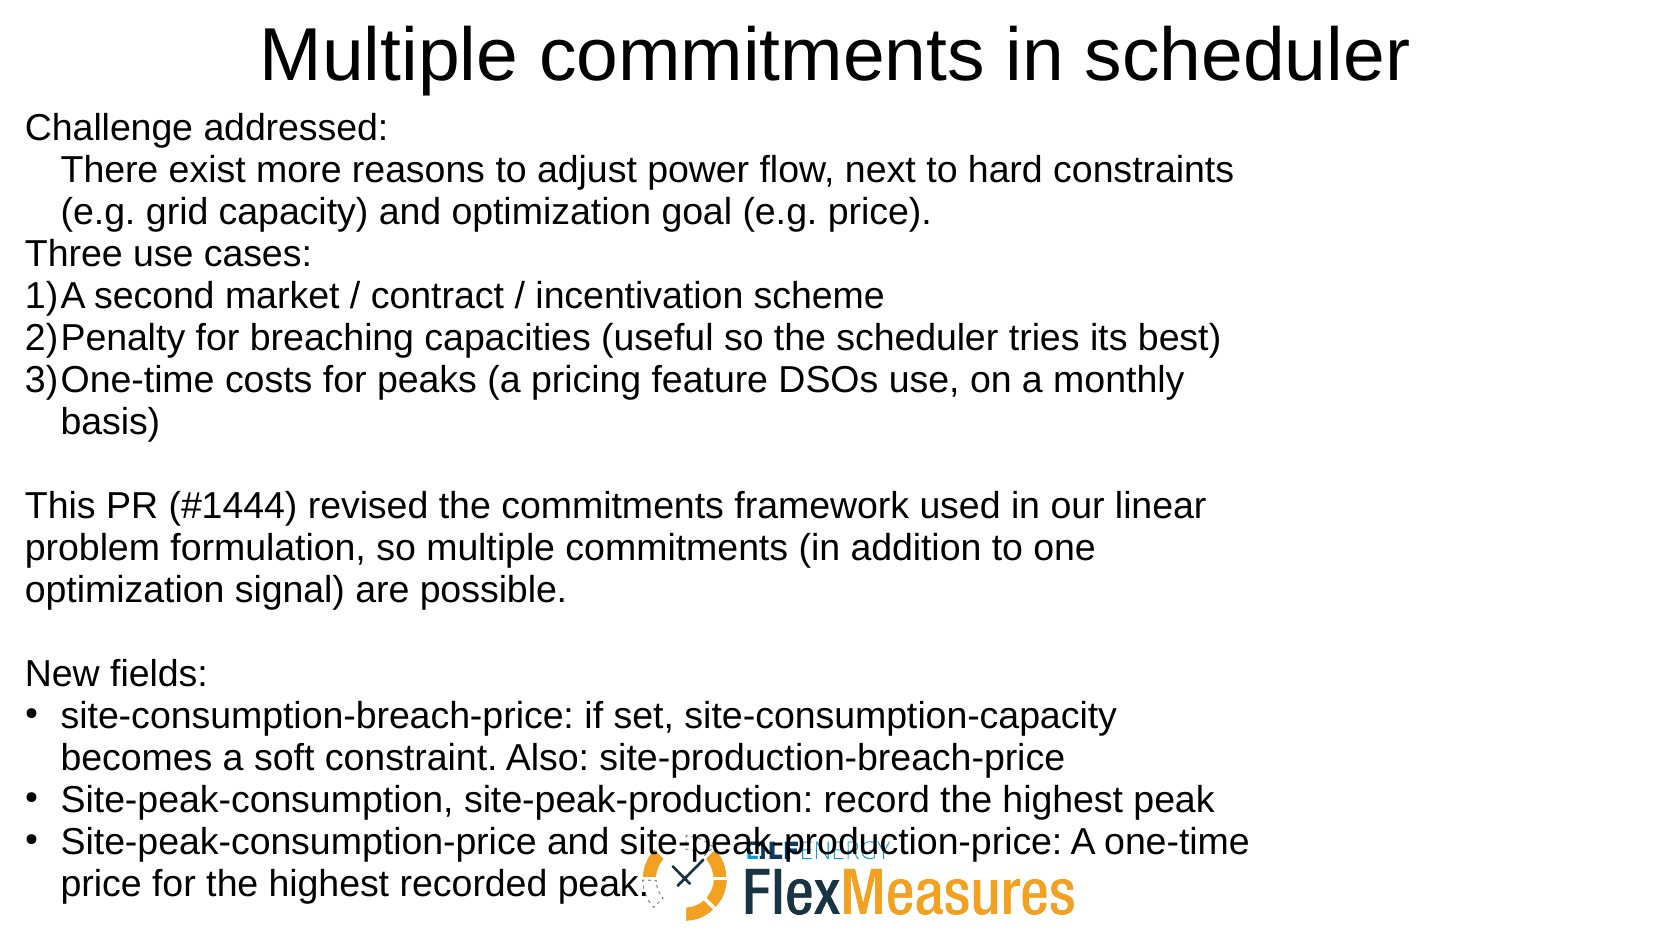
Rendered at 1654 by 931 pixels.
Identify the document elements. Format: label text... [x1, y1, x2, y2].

picture [642, 912, 1074, 921]
text_box Multiple commitments in scheduler [245, 4, 1501, 188]
text_box Challenge addressed: There exist more reasons to adjust power flow, next to hard constraints (e.g. grid capacity) and optimization goal (e.g. price). Three use cases: A second market / contract / incentivation scheme Penalty for breaching capacities (useful so the scheduler tries its best) One-time costs for peaks (a pricing feature DSOs use, on a monthly basis) This PR (#1444) revised the commitments framework used in our linear problem formulation, so multiple commitments (in addition to one optimization signal) are possible. New fields: site-consumption-breach-price: if set, site-consumption-capacity becomes a soft constraint. Also: site-production-breach-price Site-peak-consumption, site-peak-production: record the highest peak Site-peak-consumption-price and site-peak-production-price: A one-time price for the highest recorded peak. [10, 98, 1286, 912]
